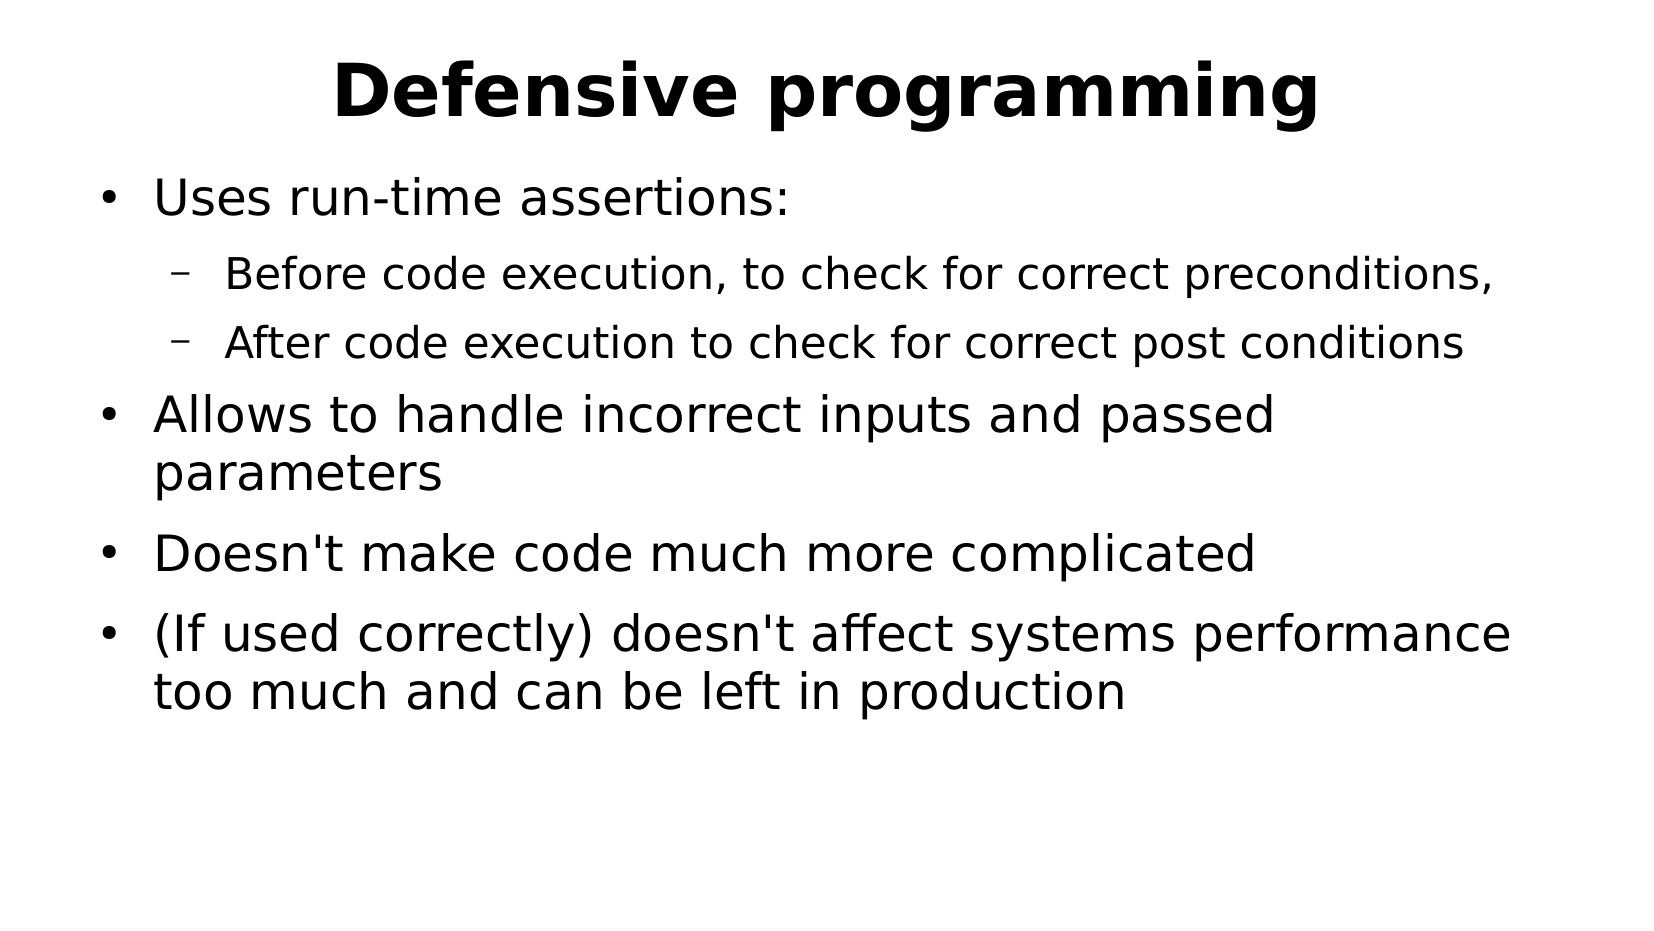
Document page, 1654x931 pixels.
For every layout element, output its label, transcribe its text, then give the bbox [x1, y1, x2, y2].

title Defensive programming [82, 0, 1571, 220]
list Uses run-time assertions: Before code execution, to check for correct preconditions, After code execution to check for correct post conditions Allows to handle incorrect inputs and passed parameters Doesn't make code much more complicated (If used correctly) doesn't affect systems performance too much and can be left in production [82, 168, 1538, 889]
